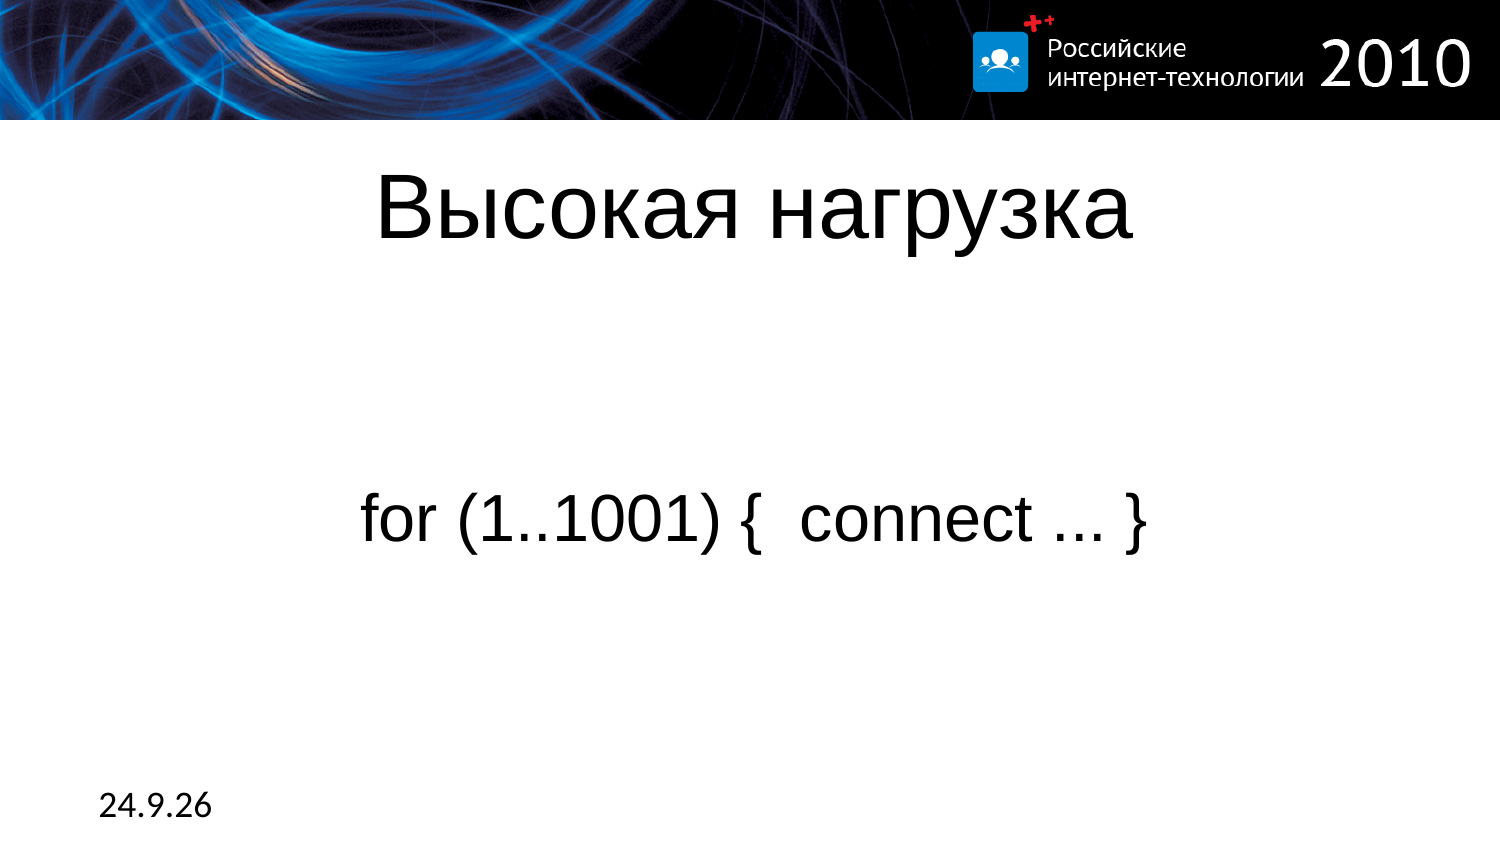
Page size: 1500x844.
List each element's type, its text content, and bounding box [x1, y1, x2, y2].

picture [0, 0, 1500, 120]
title Высокая нагрузка [79, 155, 1430, 258]
subtitle for (1..1001) { connect ... } [79, 279, 1430, 758]
